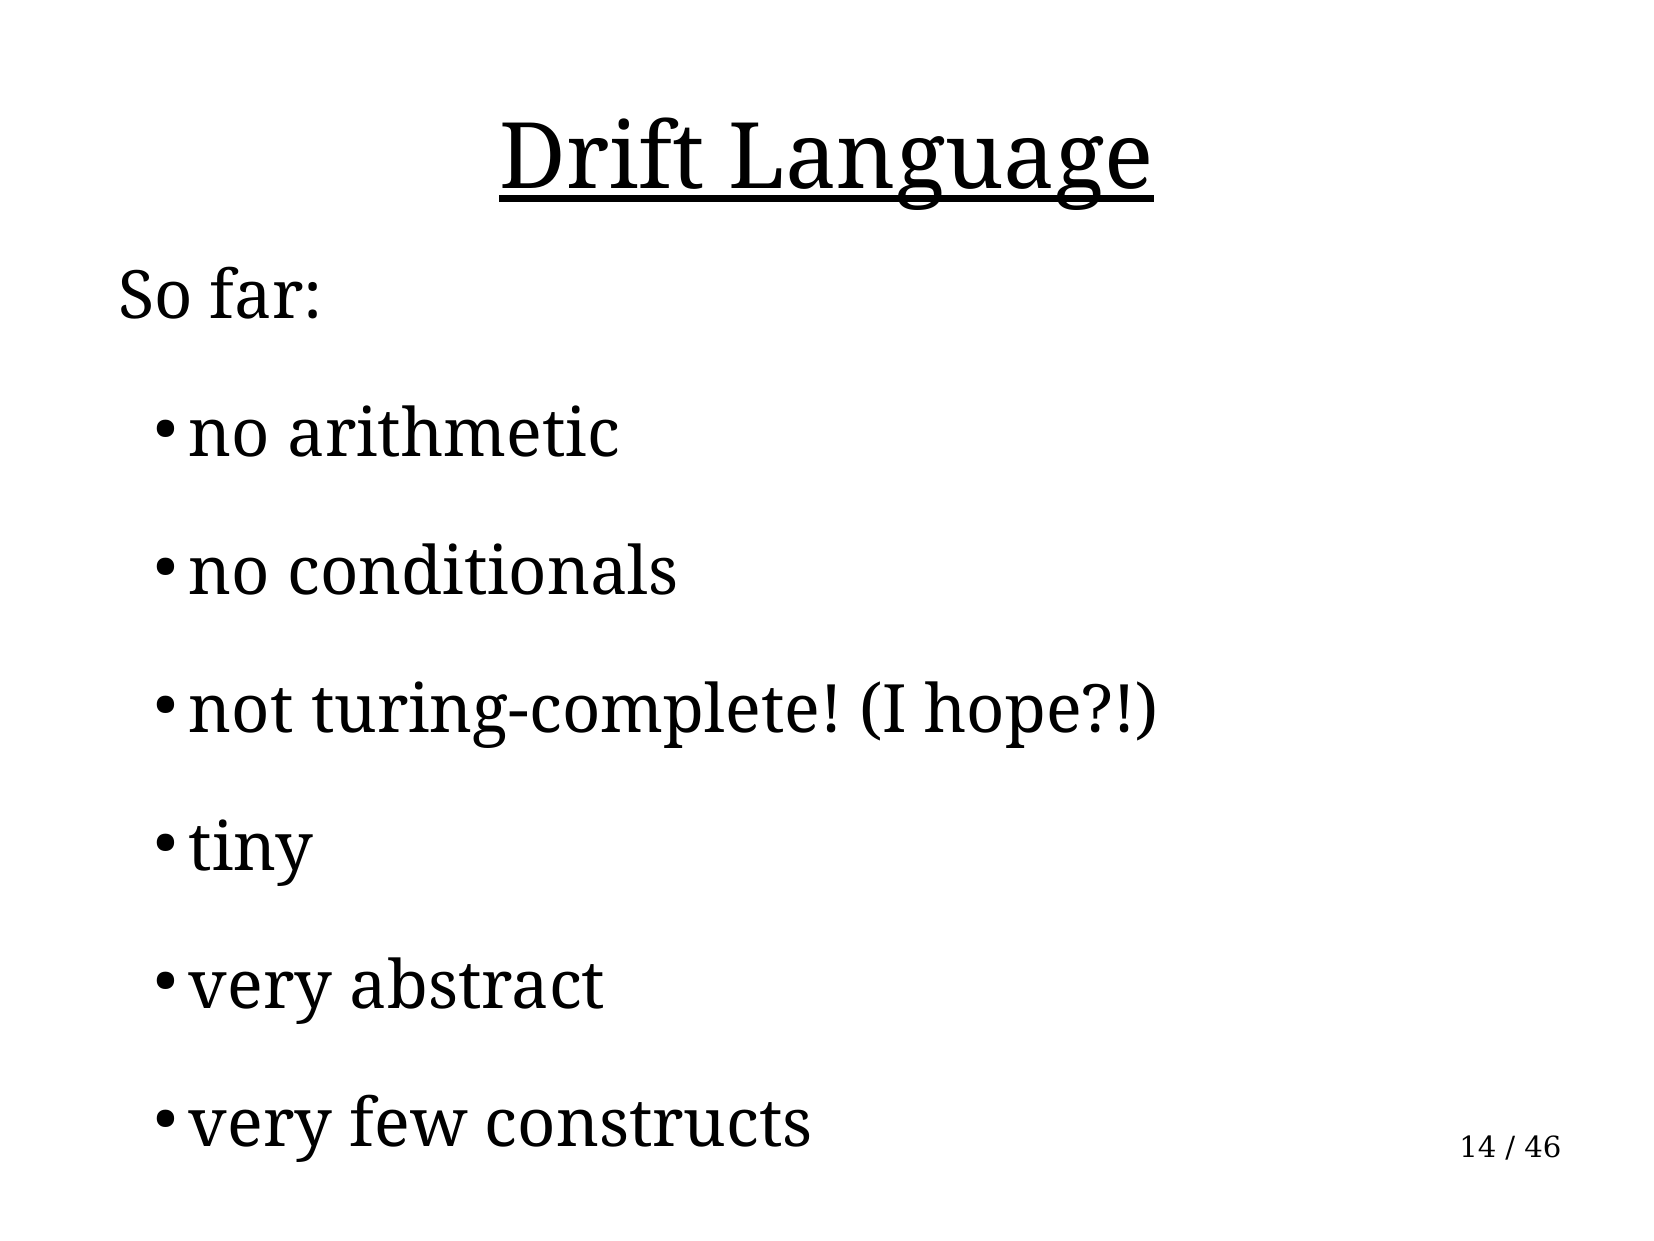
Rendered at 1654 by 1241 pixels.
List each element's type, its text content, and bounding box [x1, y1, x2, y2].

subtitle So far: no arithmetic no conditionals not turing-complete! (I hope?!) tiny very abstract very few constructs [82, 247, 1571, 1208]
title Drift Language [82, 49, 1571, 247]
